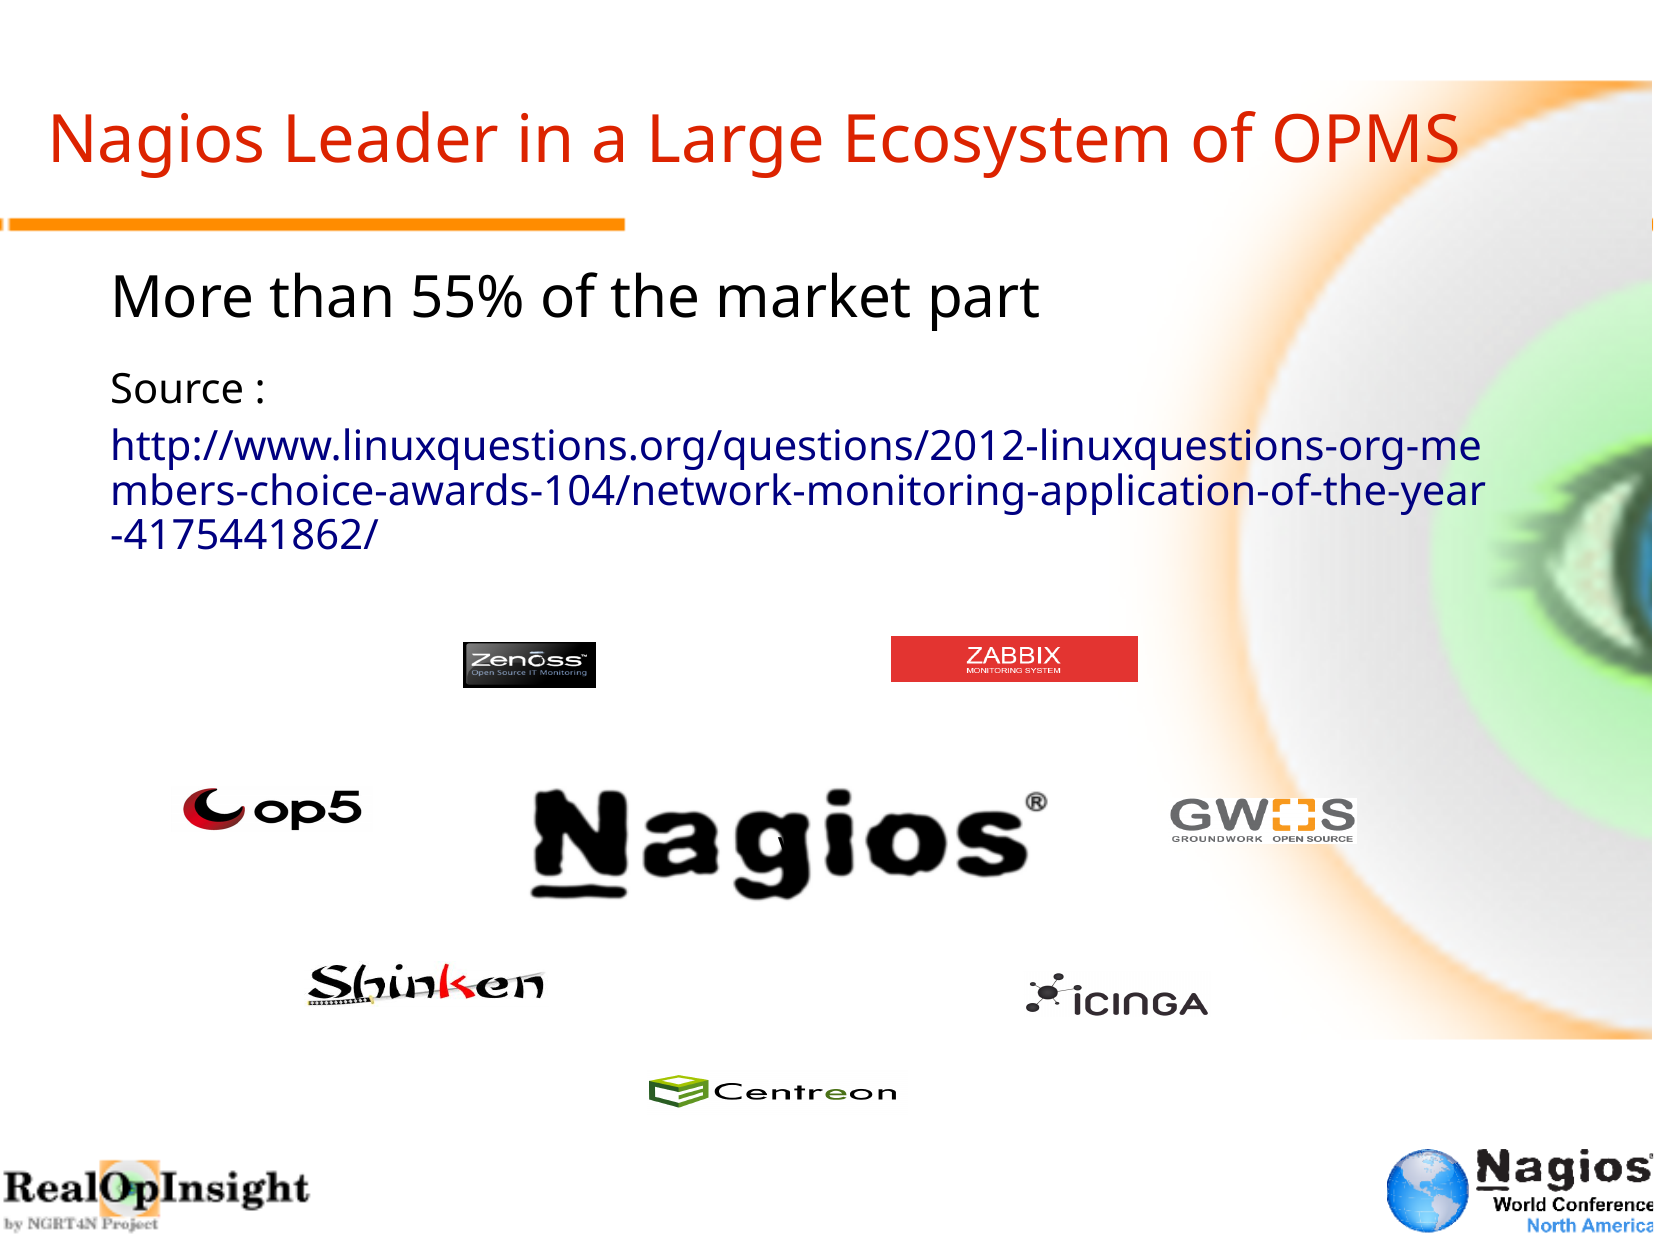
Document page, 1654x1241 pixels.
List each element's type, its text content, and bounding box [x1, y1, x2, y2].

picture [0, 0, 1654, 1241]
text_box More than 55% of the market part Source : http://www.linuxquestions.org/questions/2012-linuxquestions-org-members-choice-awards-104/network-monitoring-application-of-the-year-4175441862/ [95, 247, 1514, 519]
title Nagios Leader in a Large Ecosystem of OPMS [47, 55, 1574, 219]
